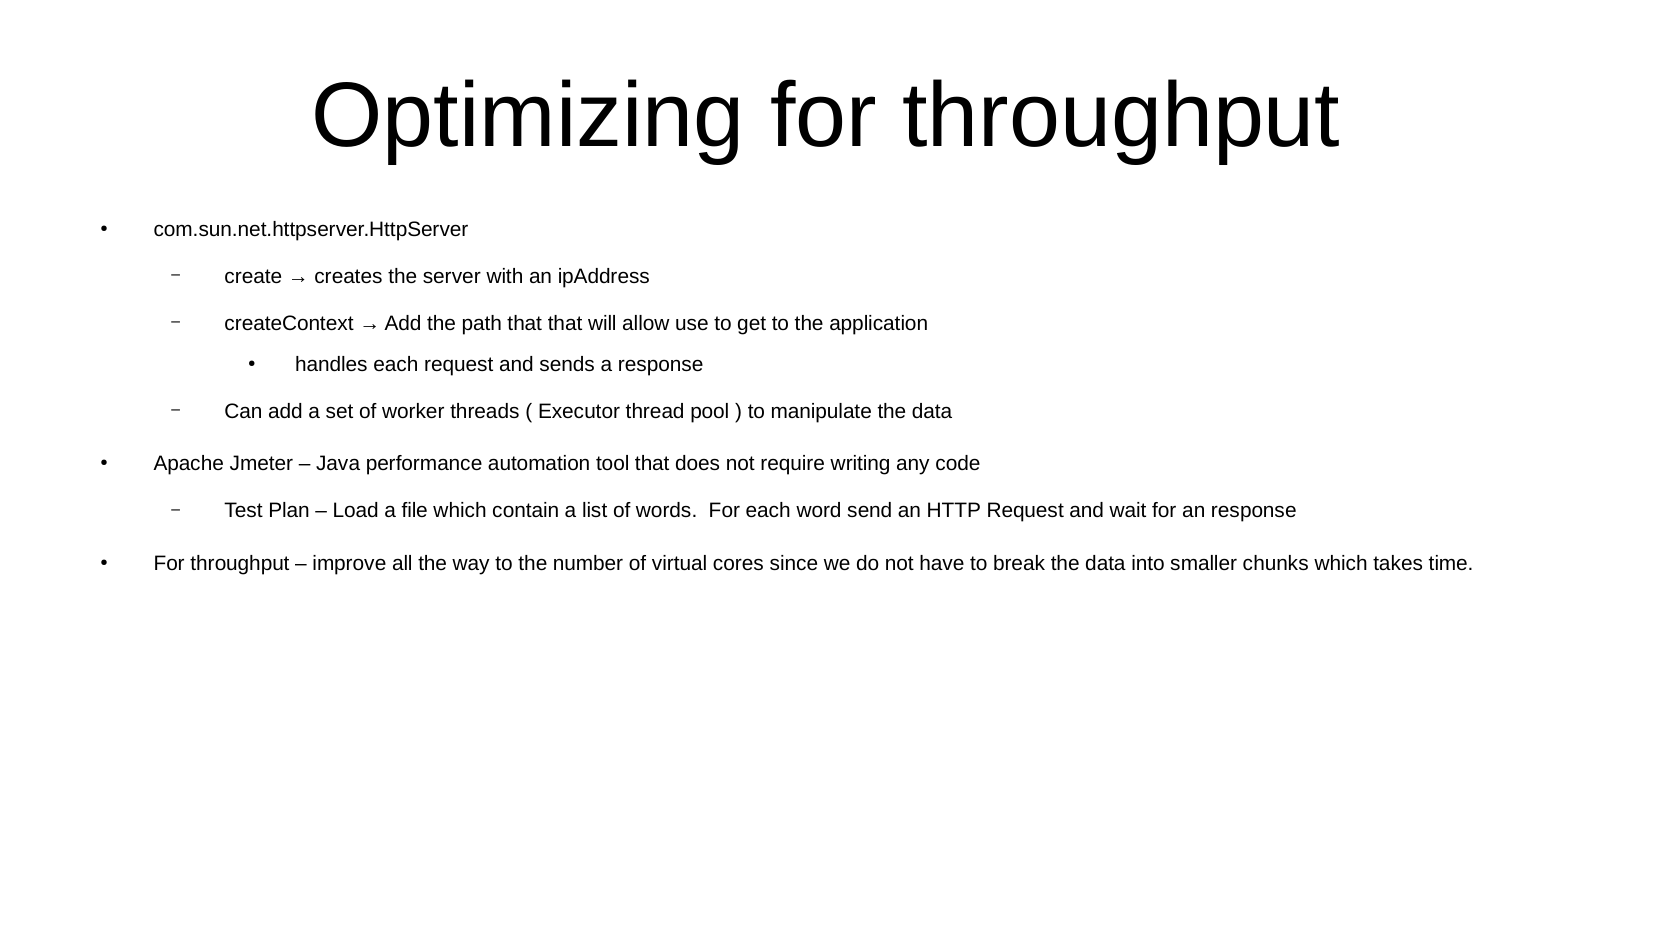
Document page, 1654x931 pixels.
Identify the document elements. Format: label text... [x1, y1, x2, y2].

title Optimizing for throughput [82, 37, 1571, 193]
list com.sun.net.httpserver.HttpServer create → creates the server with an ipAddress createContext → Add the path that that will allow use to get to the application handles each request and sends a response Can add a set of worker threads ( Executor thread pool ) to manipulate the data Apache Jmeter – Java performance automation tool that does not require writing any code Test Plan – Load a file which contain a list of words. For each word send an HTTP Request and wait for an response For throughput – improve all the way to the number of virtual cores since we do not have to break the data into smaller chunks which takes time. [82, 217, 1571, 758]
